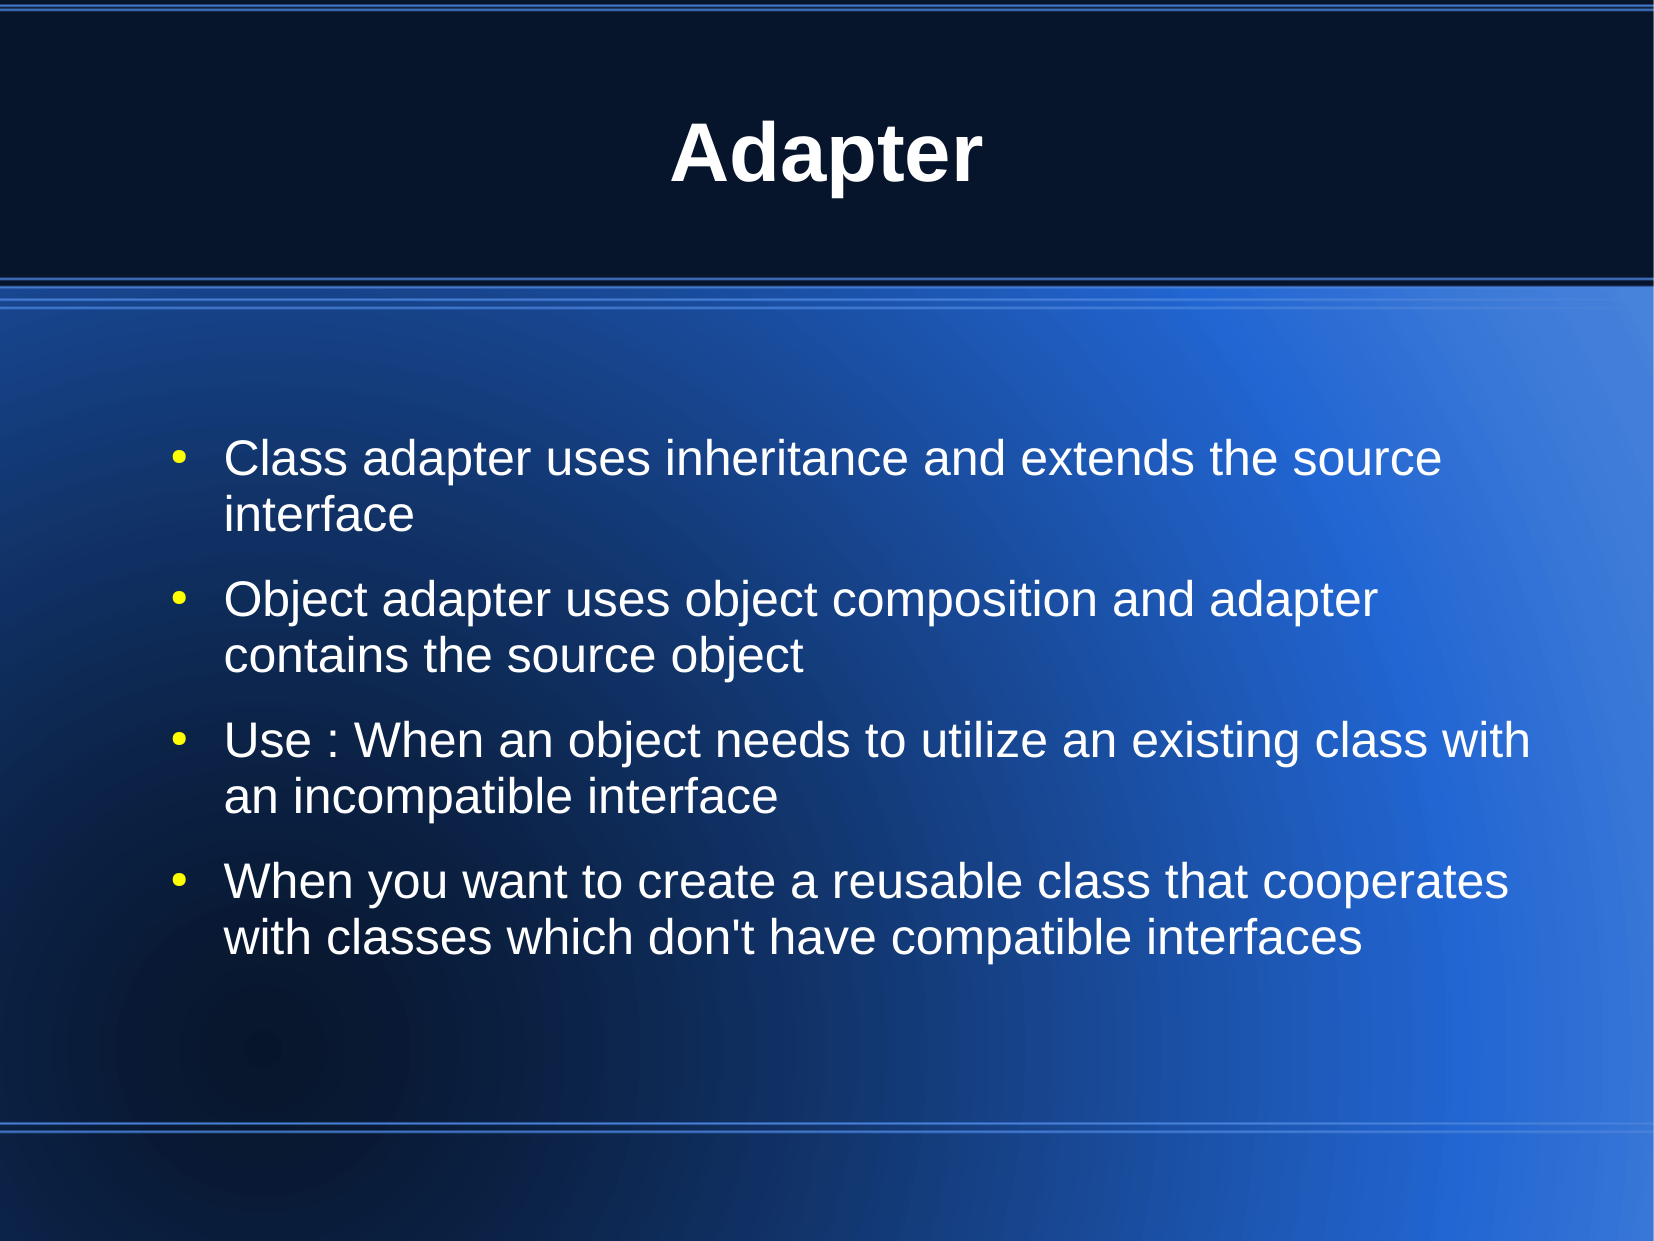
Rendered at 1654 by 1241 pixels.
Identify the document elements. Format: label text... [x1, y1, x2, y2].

picture [0, 0, 1654, 1241]
list Class adapter uses inheritance and extends the source interface Object adapter uses object composition and adapter contains the source object Use : When an object needs to utilize an existing class with an incompatible interface When you want to create a reusable class that cooperates with classes which don't have compatible interfaces [152, 344, 1534, 1127]
title Adapter [82, 49, 1571, 257]
